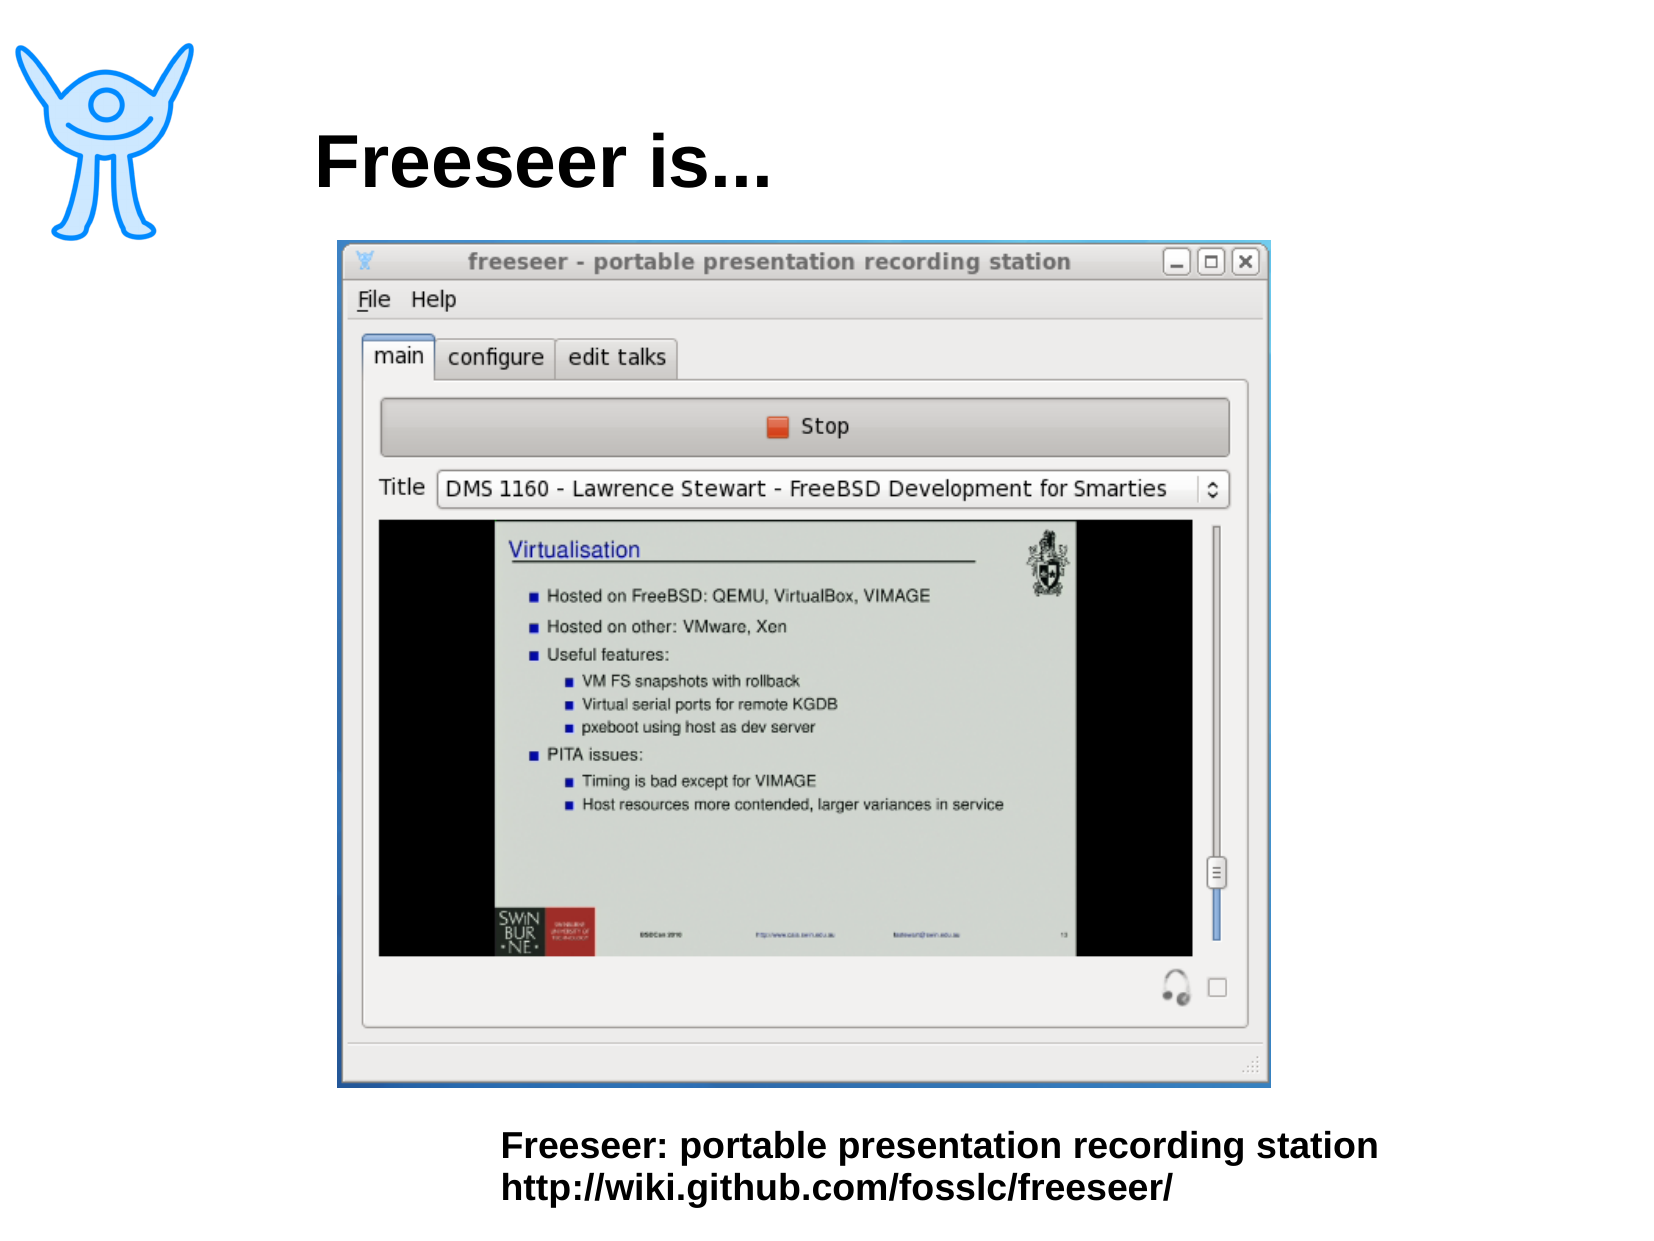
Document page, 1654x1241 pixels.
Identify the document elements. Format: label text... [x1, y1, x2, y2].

picture [337, 240, 1271, 1088]
text_box Freeseer is... [300, 112, 1501, 212]
picture [8, 25, 198, 293]
